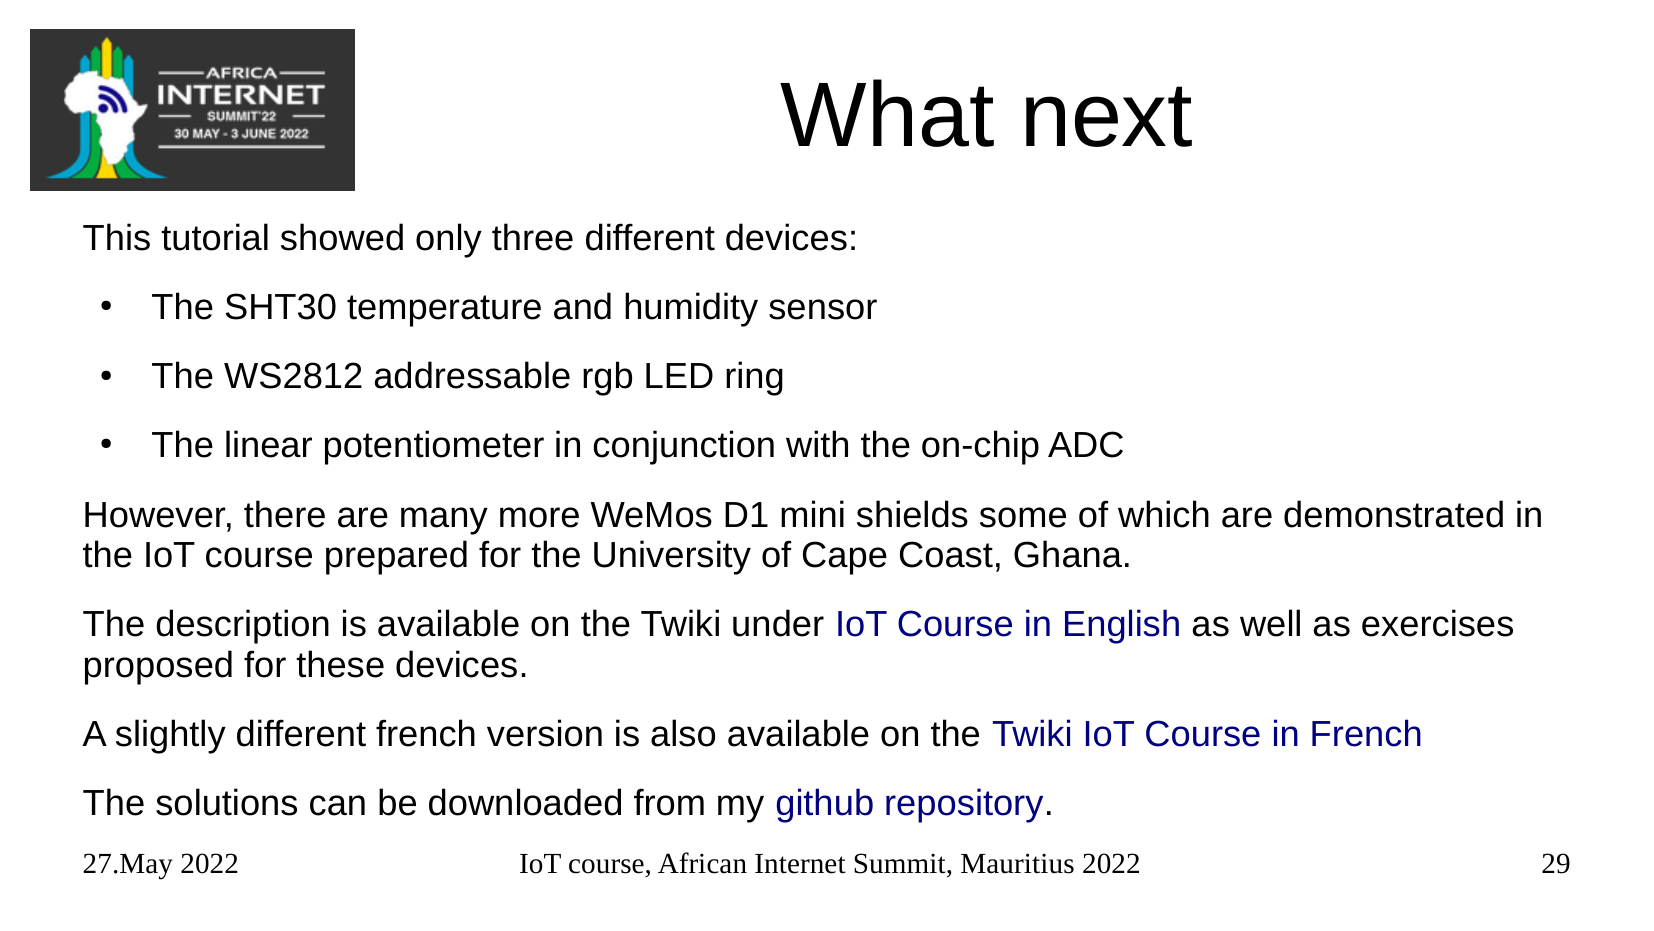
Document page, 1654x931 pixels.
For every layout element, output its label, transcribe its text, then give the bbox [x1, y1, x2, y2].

picture [30, 29, 355, 191]
title What next [403, 37, 1571, 193]
list This tutorial showed only three different devices: The SHT30 temperature and humidity sensor The WS2812 addressable rgb LED ring The linear potentiometer in conjunction with the on-chip ADC However, there are many more WeMos D1 mini shields some of which are demonstrated in the IoT course prepared for the University of Cape Coast, Ghana. The description is available on the Twiki under IoT Course in English as well as exercises proposed for these devices. A slightly different french version is also available on the Twiki IoT Course in French The solutions can be downloaded from my github repository. [82, 217, 1571, 827]
